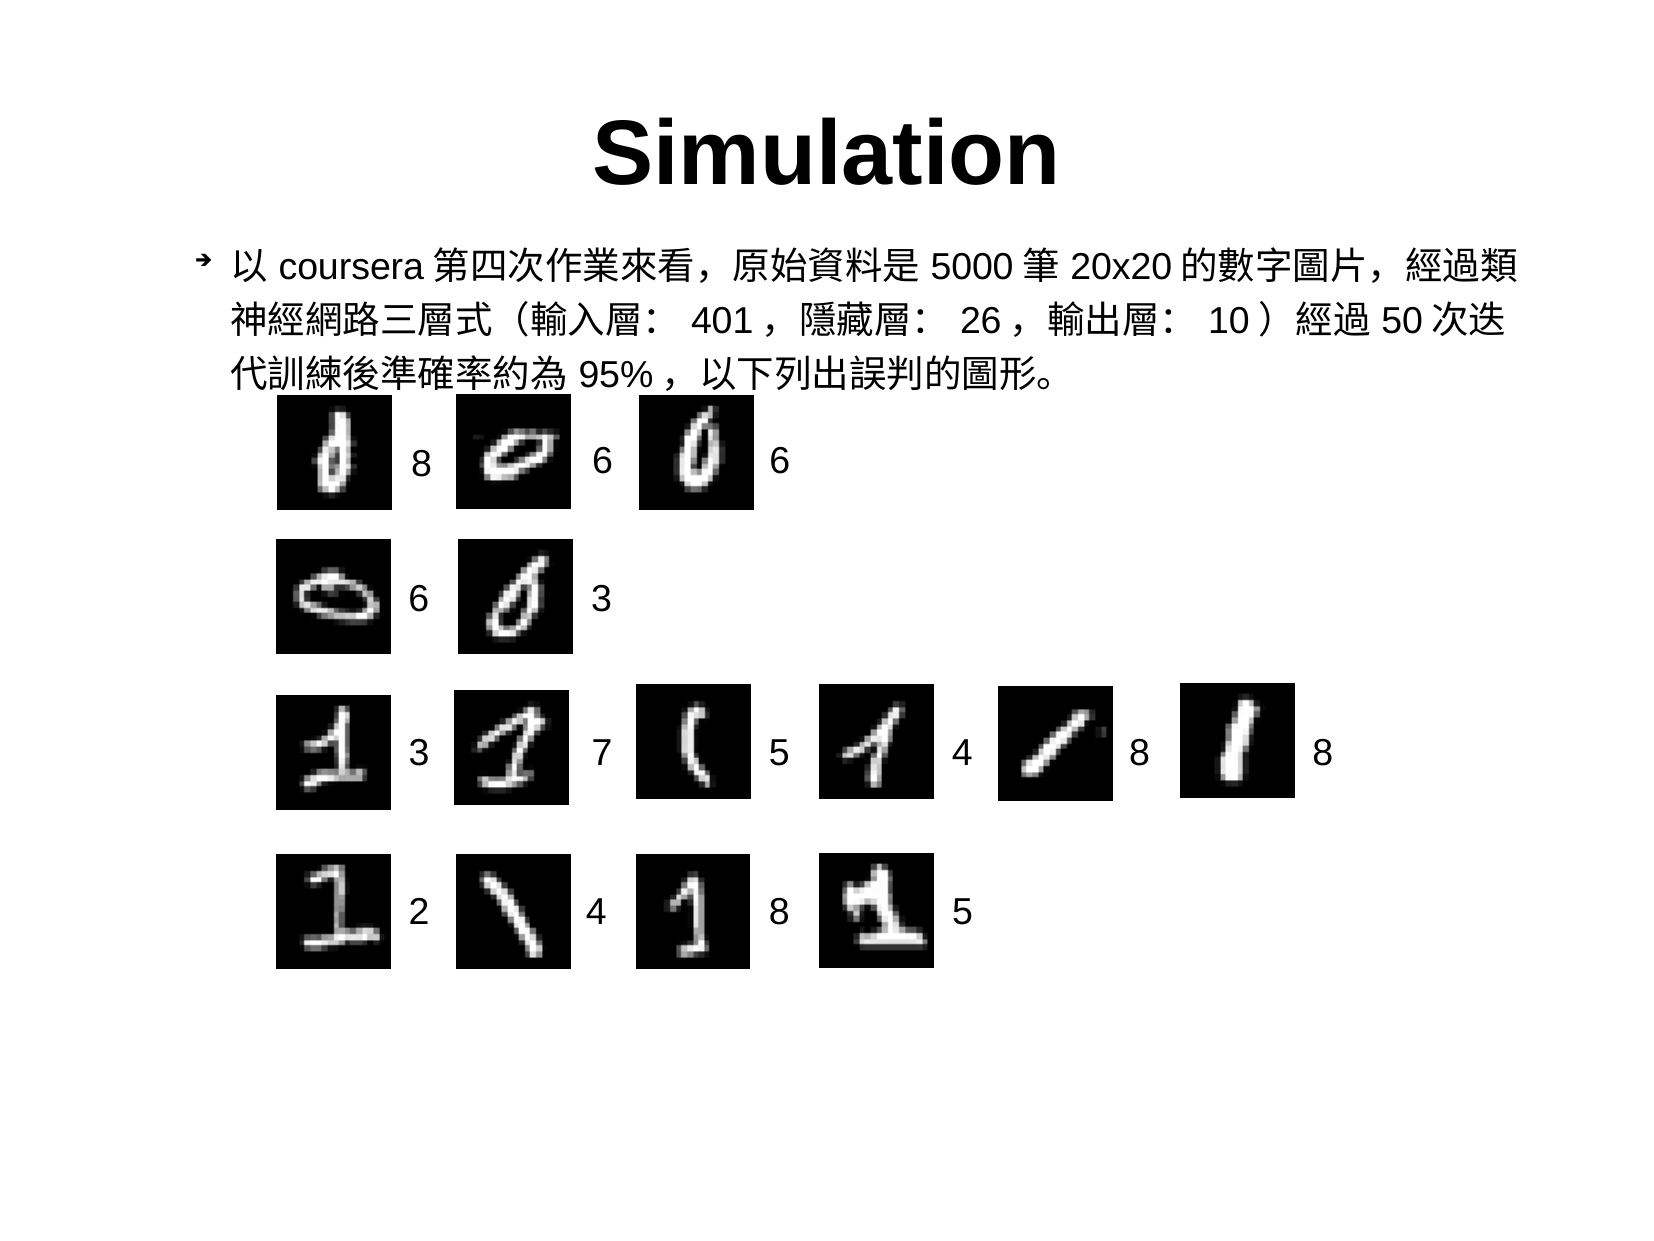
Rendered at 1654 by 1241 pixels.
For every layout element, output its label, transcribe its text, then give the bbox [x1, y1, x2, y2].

text_box 8 [1114, 724, 1165, 781]
picture [456, 854, 571, 969]
picture [276, 539, 391, 654]
text_box 6 [393, 570, 445, 628]
text_box 2 [393, 883, 445, 941]
text_box 5 [937, 883, 988, 941]
picture [456, 394, 571, 509]
picture [454, 690, 569, 805]
text_box 8 [396, 435, 447, 492]
picture [819, 853, 934, 968]
picture [276, 854, 391, 969]
picture [458, 539, 573, 654]
picture [819, 684, 934, 799]
text_box 4 [571, 883, 622, 941]
picture [277, 395, 392, 511]
title Simulation [82, 49, 1571, 257]
picture [636, 854, 751, 969]
picture [636, 684, 751, 799]
text_box 5 [754, 724, 805, 781]
picture [276, 695, 391, 811]
text_box 8 [1297, 724, 1348, 781]
picture [1180, 683, 1295, 798]
picture [998, 686, 1113, 801]
text_box 6 [577, 432, 628, 490]
text_box 3 [576, 570, 627, 628]
text_box 8 [754, 883, 805, 941]
text_box 3 [393, 724, 445, 781]
picture [639, 395, 754, 510]
text_box 4 [937, 724, 988, 781]
text_box 6 [754, 432, 805, 490]
text_box 以coursera第四次作業來看，原始資料是5000筆20x20的數字圖片，經過類神經網路三層式（輸入層：401，隱藏層：26，輸出層：10）經過50次迭代訓練後準確率約為95%，以下列出誤判的圖形。 [180, 228, 1546, 391]
text_box 7 [576, 724, 628, 781]
